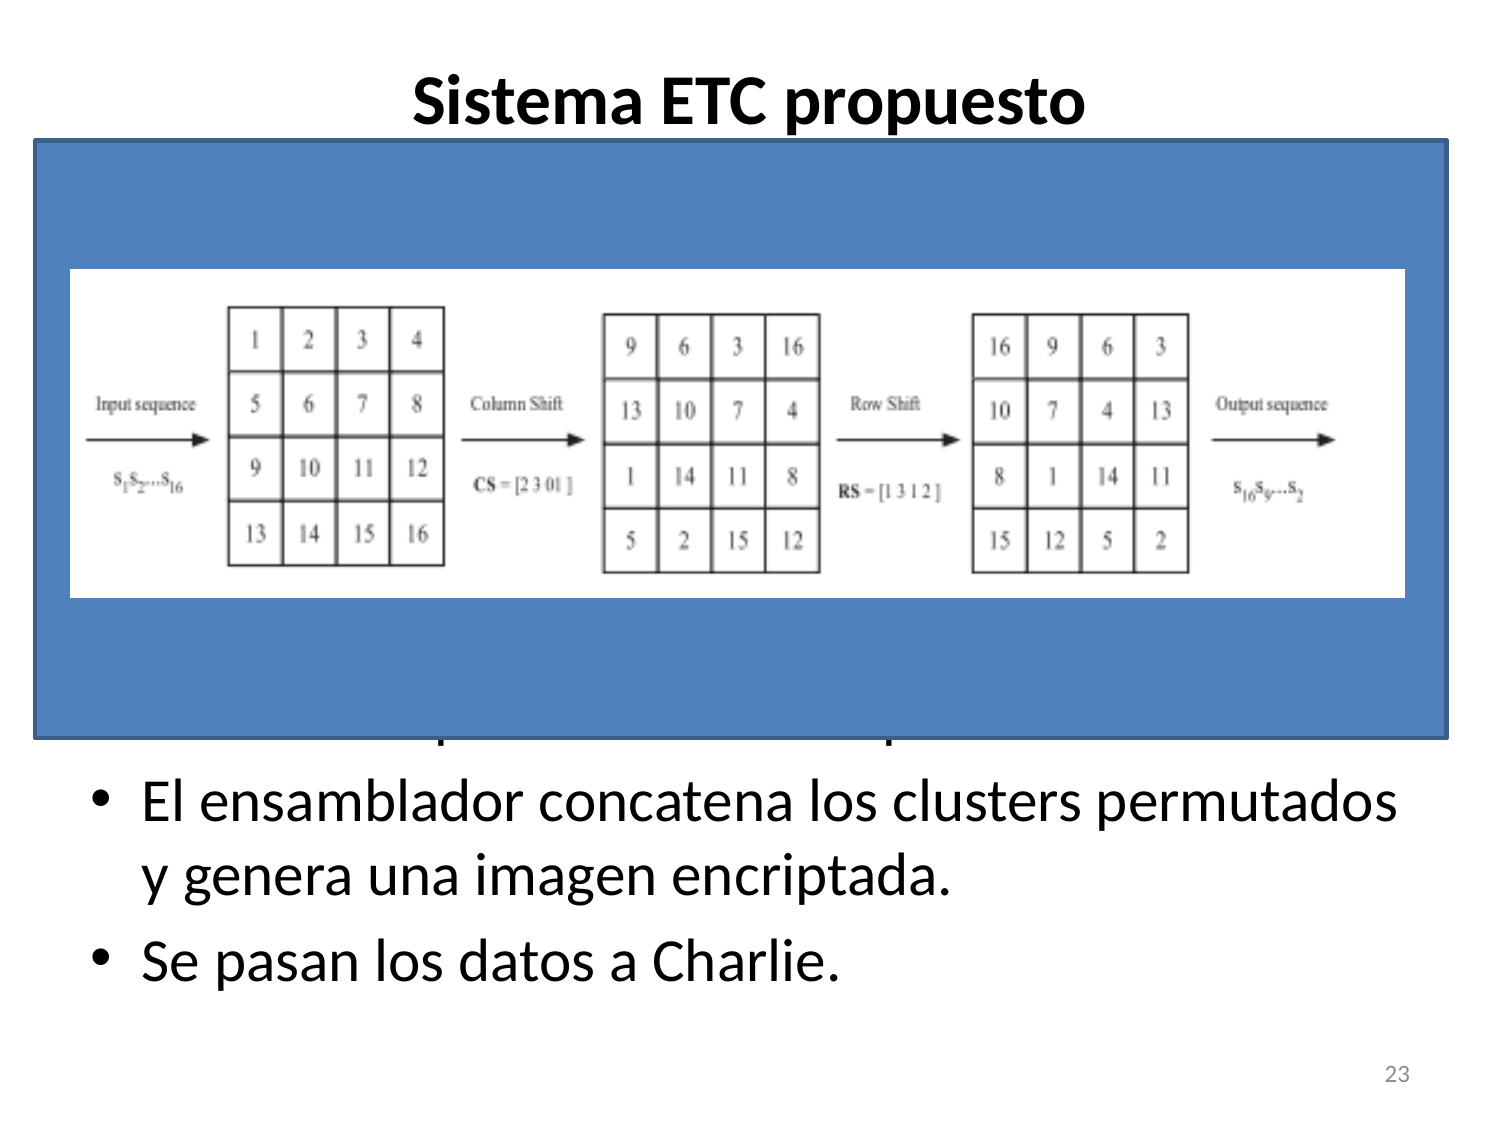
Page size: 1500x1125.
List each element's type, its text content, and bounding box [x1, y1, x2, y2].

text_box [35, 140, 1447, 739]
title Sistema ETC propuesto (3) [75, 45, 1425, 140]
picture [70, 269, 1405, 598]
list Computar todas las predicciones de error de la imagen. Dividirlos en L clusters. Redimensiona estos errores en cada Ck en un bloque 2D. Hacer dos operaciones de desplazamiento. El ensamblador concatena los clusters permutados y genera una imagen encriptada. Se pasan los datos a Charlie. [75, 739, 1425, 1005]
slide_number <número> [1074, 1042, 1425, 1103]
